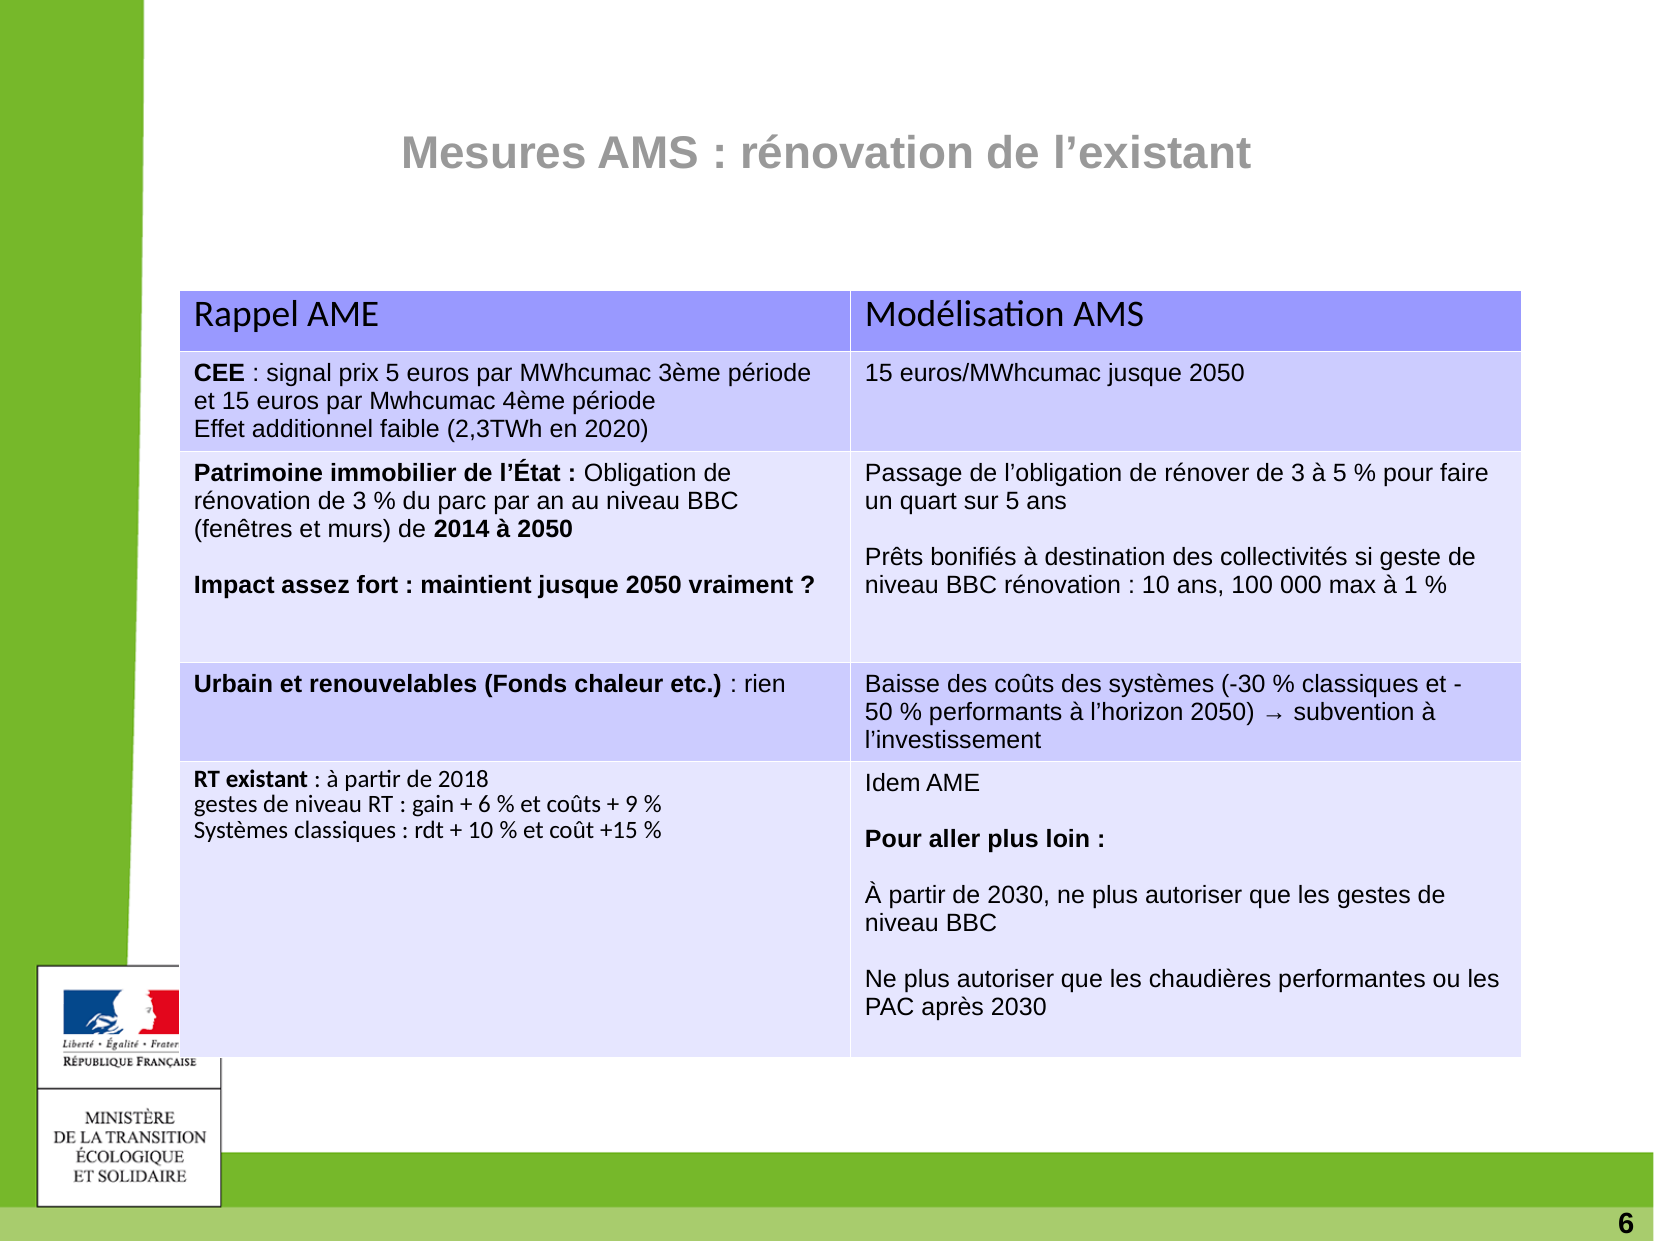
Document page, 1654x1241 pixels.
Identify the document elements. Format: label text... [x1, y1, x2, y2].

table_cell 15 euros/MWhcumac jusque 2050 [851, 352, 1521, 451]
table_header Modélisation AMS [851, 291, 1521, 351]
table_cell Passage de l’obligation de rénover de 3 à 5 % pour faire un quart sur 5 ans Prêts bonifiés à destination des collectivités si geste de niveau BBC rénovation : 10 ans, 100 000 max à 1 % [851, 452, 1521, 662]
picture [0, 0, 1654, 1241]
table_cell Idem AME Pour aller plus loin : À partir de 2030, ne plus autoriser que les gestes de niveau BBC Ne plus autoriser que les chaudières performantes ou les PAC après 2030 [851, 762, 1521, 1057]
table_header Rappel AME [180, 291, 850, 351]
table_cell Urbain et renouvelables (Fonds chaleur etc.) : rien [180, 663, 850, 761]
table_cell RT existant : à partir de 2018 gestes de niveau RT : gain + 6 % et coûts + 9 % Systèmes classiques : rdt + 10 % et coût +15 % [180, 762, 850, 1057]
title Mesures AMS : rénovation de l’existant [82, 49, 1571, 257]
table_cell CEE : signal prix 5 euros par MWhcumac 3ème période et 15 euros par Mwhcumac 4ème période Effet additionnel faible (2,3TWh en 2020) [180, 352, 850, 451]
table_cell Baisse des coûts des systèmes (-30 % classiques et -50 % performants à l’horizon 2050) → subvention à l’investissement [851, 663, 1521, 761]
table_cell Patrimoine immobilier de l’État : Obligation de rénovation de 3 % du parc par an au niveau BBC (fenêtres et murs) de 2014 à 2050 Impact assez fort : maintient jusque 2050 vraiment ? [180, 452, 850, 662]
